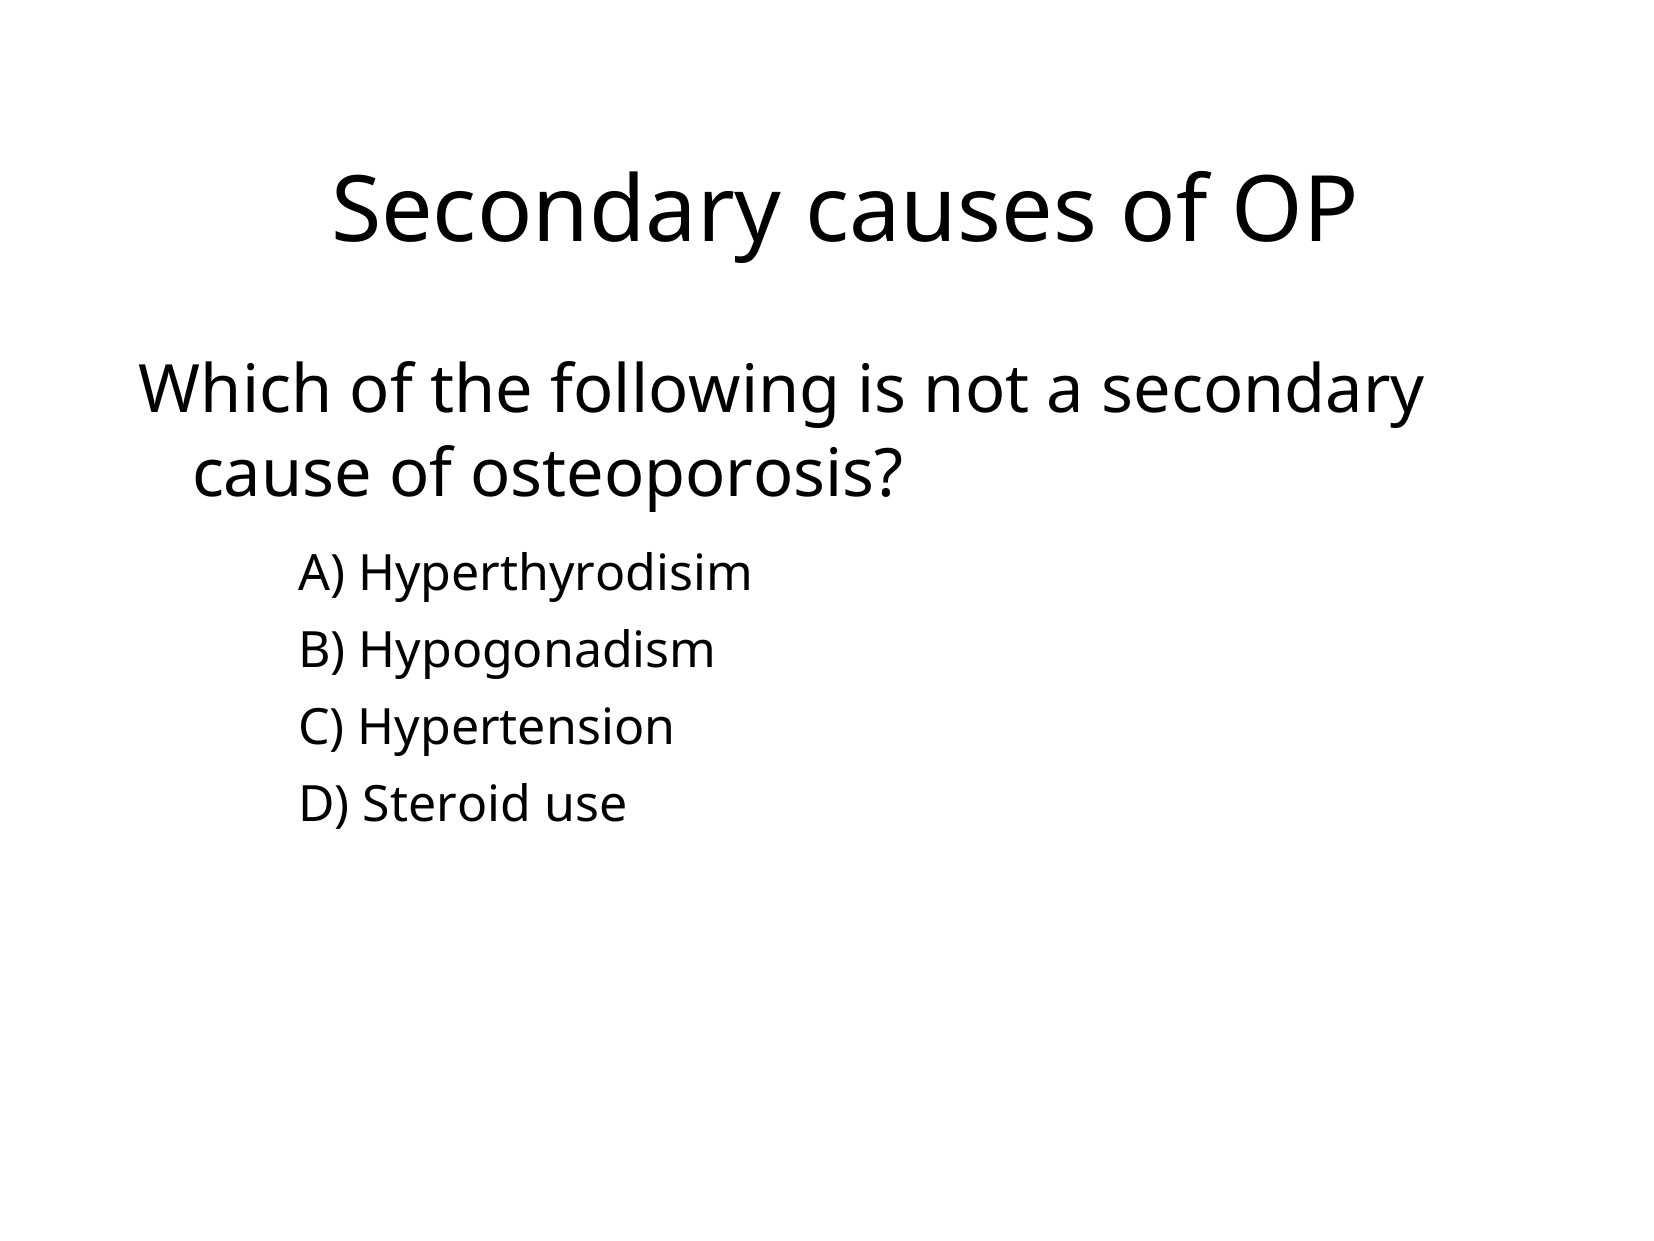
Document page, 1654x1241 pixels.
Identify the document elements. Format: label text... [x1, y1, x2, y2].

list Which of the following is not a secondary cause of osteoporosis? A) Hyperthyrodisim B) Hypogonadism C) Hypertension D) Steroid use [121, 344, 1534, 785]
title Secondary causes of OP [121, 152, 1534, 260]
